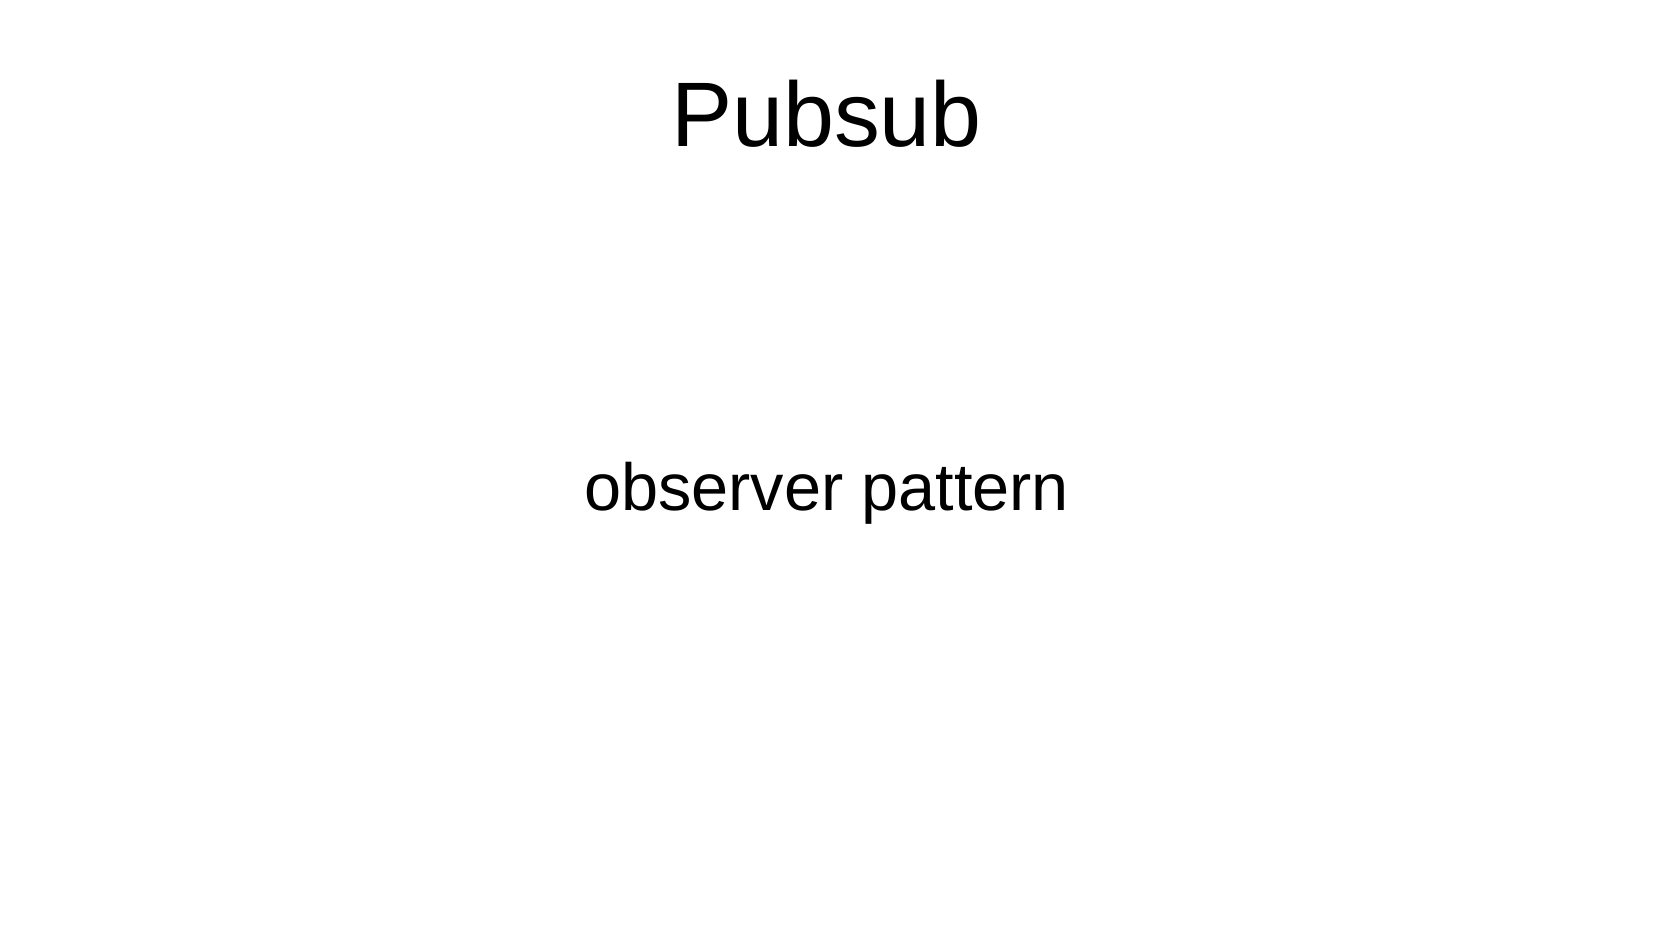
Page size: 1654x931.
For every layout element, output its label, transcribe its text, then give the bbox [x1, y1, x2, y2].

title Pubsub [82, 37, 1571, 193]
subtitle observer pattern [82, 217, 1571, 758]
